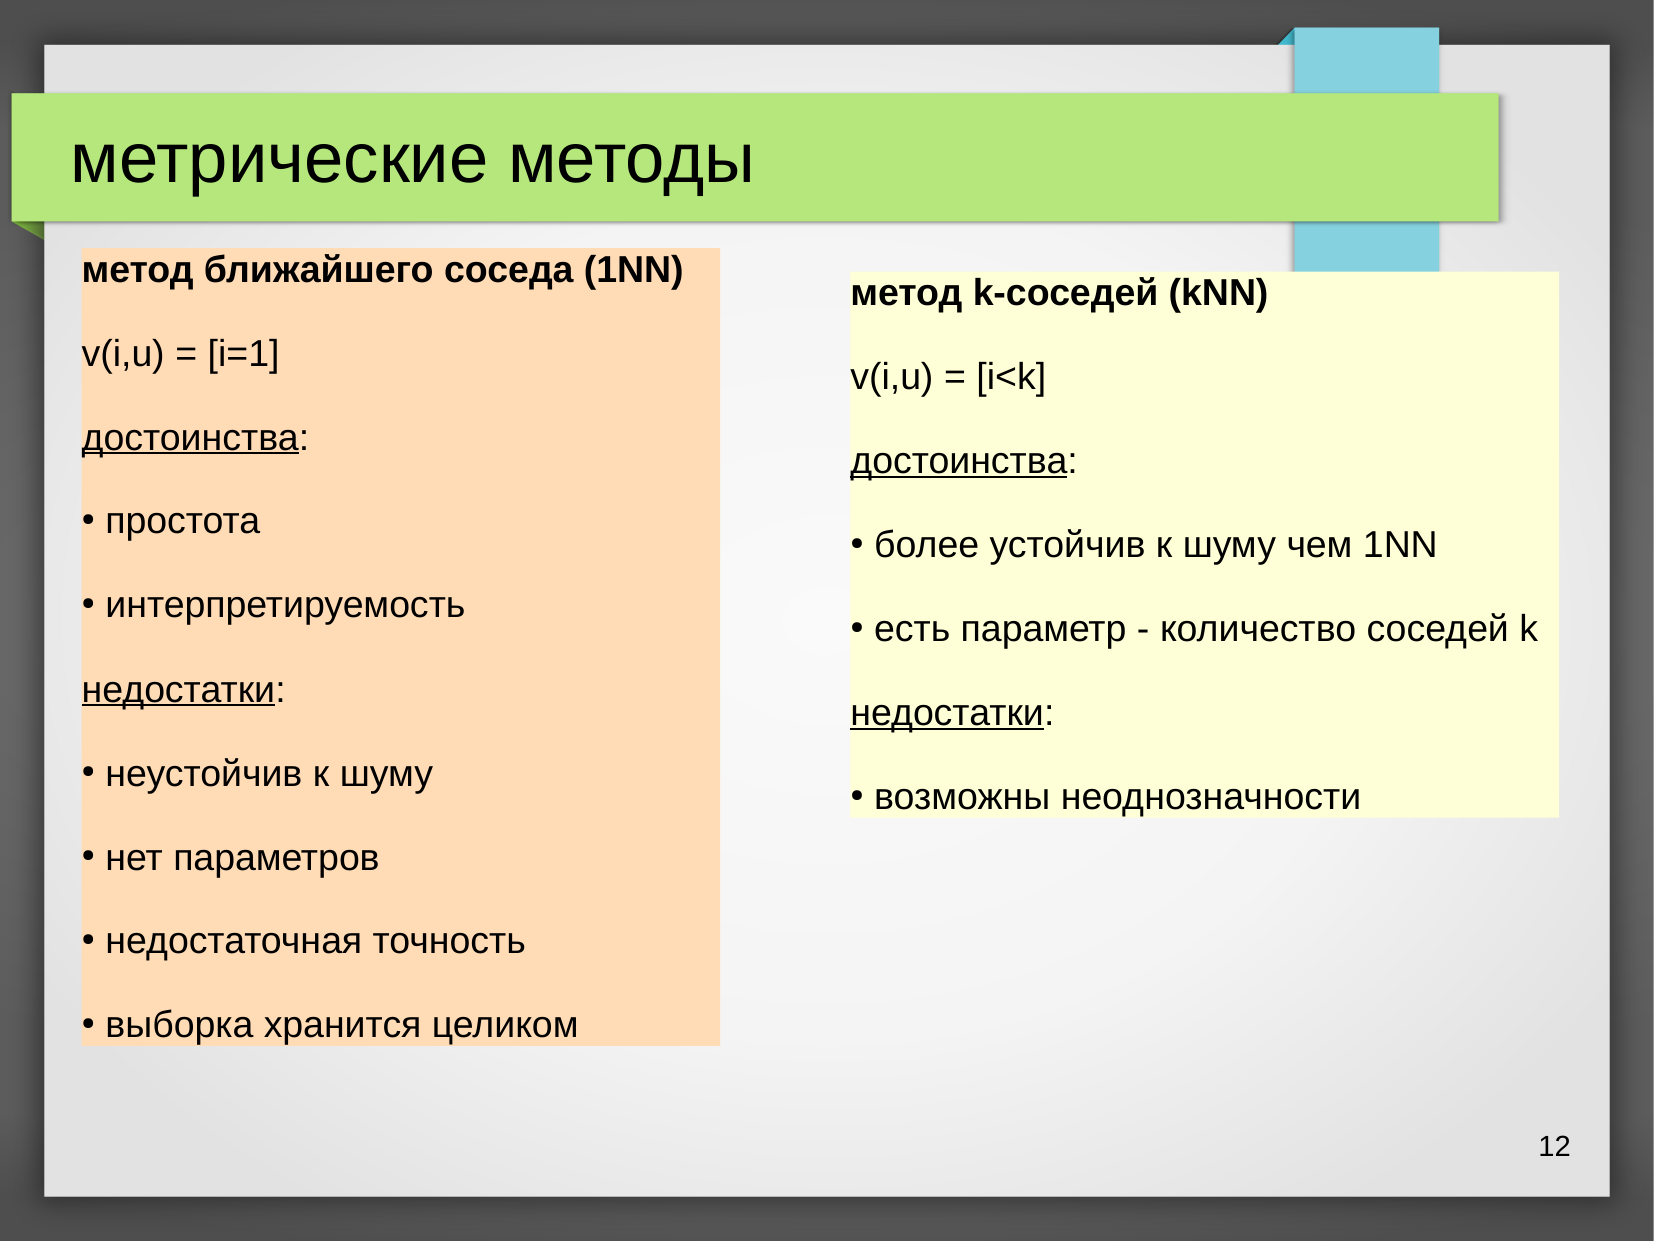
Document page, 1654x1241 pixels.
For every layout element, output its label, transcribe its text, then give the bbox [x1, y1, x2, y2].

text_box метод ближайшего соседа (1NN) v(i,u) = [i=1] достоинства: простота интерпретируемость недостатки: неустойчив к шуму нет параметров недостаточная точность выборка хранится целиком [81, 248, 720, 1046]
text_box метод k-соседей (kNN) v(i,u) = [i<k] достоинства: более устойчив к шуму чем 1NN есть параметр - количество соседей k недостатки: возможны неоднозначности [850, 271, 1560, 818]
title метрические методы [70, 118, 1205, 199]
picture [0, 0, 1654, 1241]
